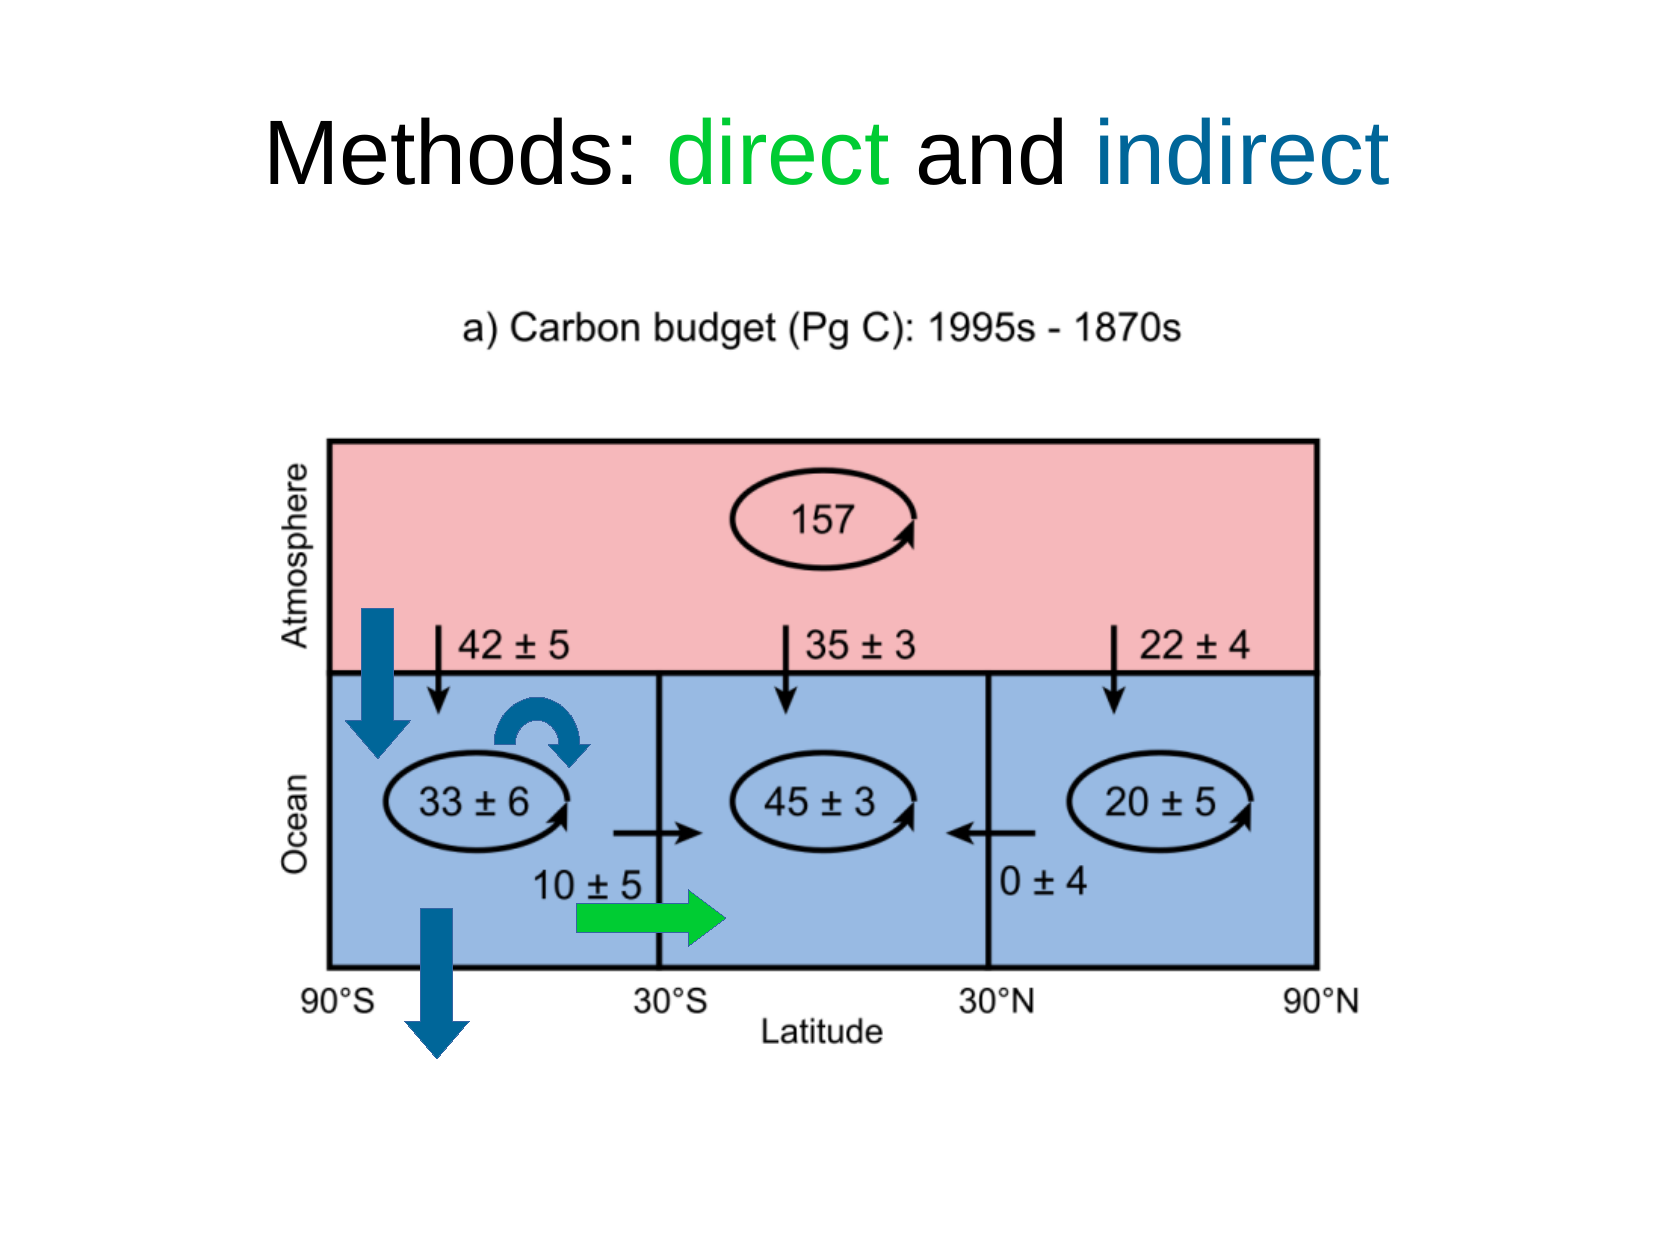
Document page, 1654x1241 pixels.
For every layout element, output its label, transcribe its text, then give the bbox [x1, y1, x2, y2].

title Methods: direct and indirect [82, 49, 1571, 257]
text_box [494, 697, 591, 768]
text_box [404, 908, 470, 1059]
picture [135, 256, 1516, 1106]
text_box [576, 889, 726, 947]
text_box [345, 608, 411, 759]
